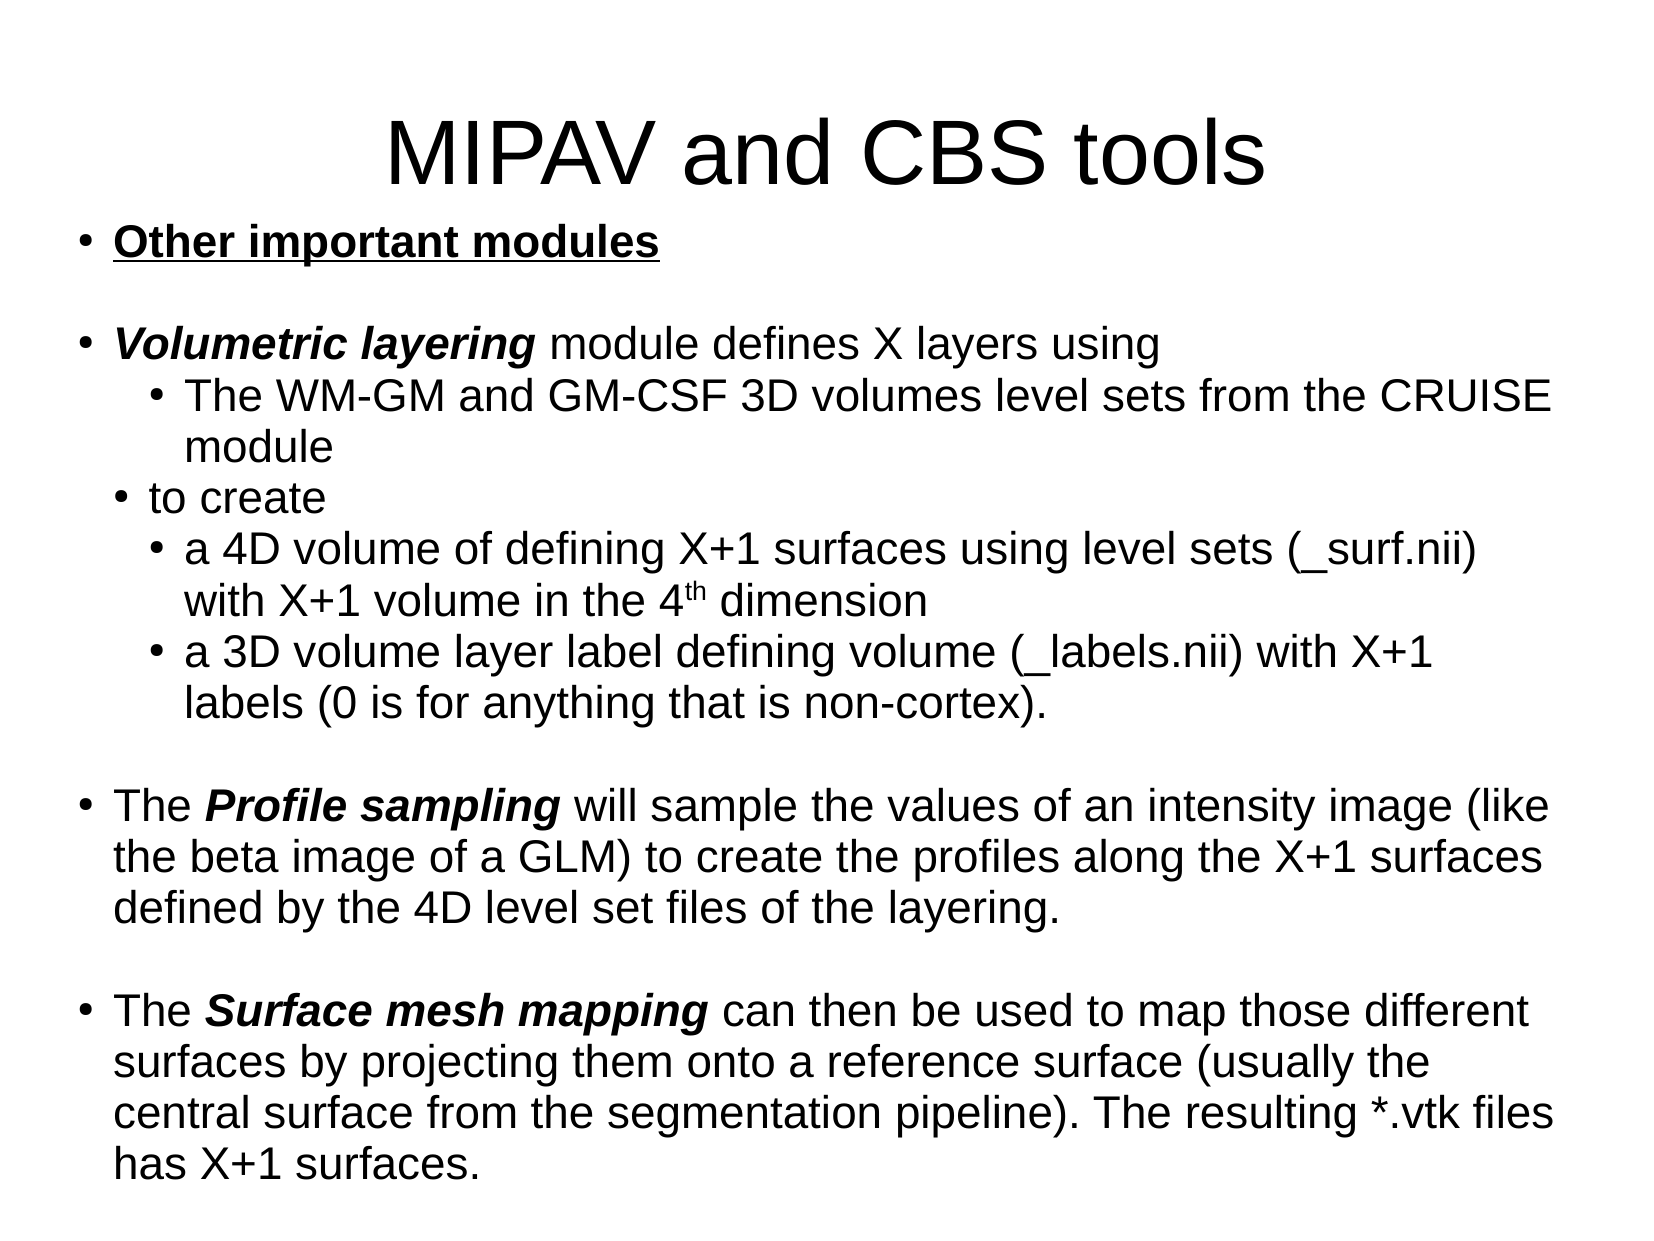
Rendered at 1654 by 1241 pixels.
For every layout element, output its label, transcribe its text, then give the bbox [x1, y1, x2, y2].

title MIPAV and CBS tools [82, 49, 1571, 257]
text_box Other important modules Volumetric layering module defines X layers using The WM-GM and GM-CSF 3D volumes level sets from the CRUISE module to create a 4D volume of defining X+1 surfaces using level sets (_surf.nii) with X+1 volume in the 4th dimension a 3D volume layer label defining volume (_labels.nii) with X+1 labels (0 is for anything that is non-cortex). The Profile sampling will sample the values of an intensity image (like the beta image of a GLM) to create the profiles along the X+1 surfaces defined by the 4D level set files of the layering. The Surface mesh mapping can then be used to map those different surfaces by projecting them onto a reference surface (usually the central surface from the segmentation pipeline). The resulting *.vtk files has X+1 surfaces. [77, 214, 1566, 1191]
